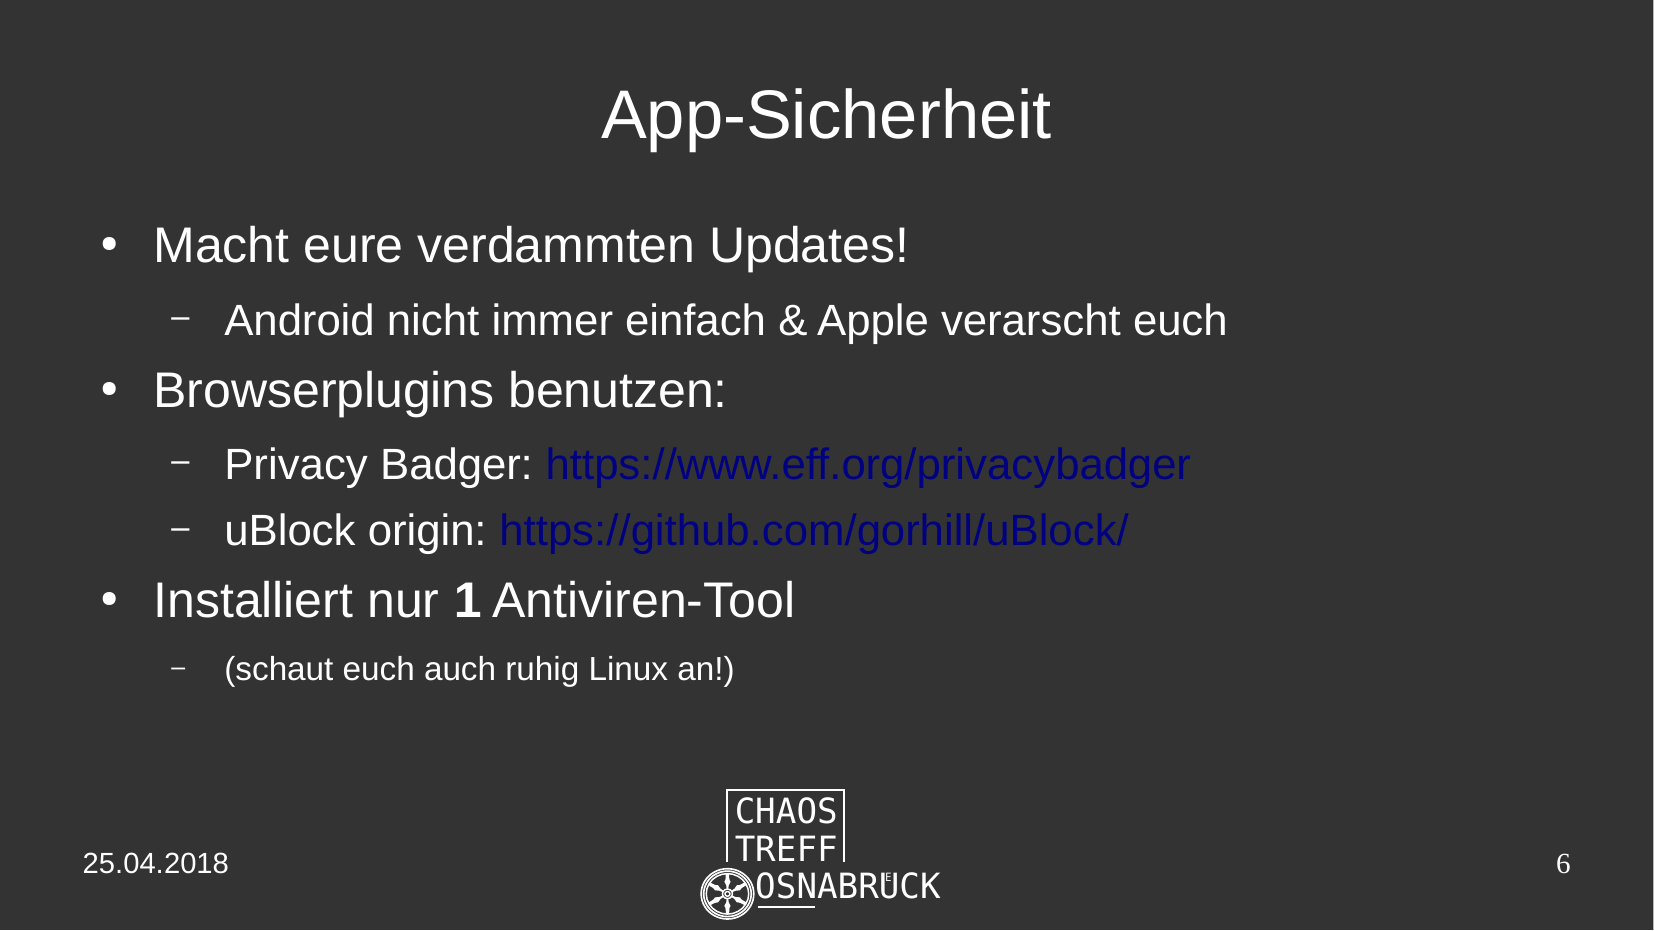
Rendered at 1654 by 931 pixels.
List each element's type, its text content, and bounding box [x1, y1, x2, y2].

list Macht eure verdammten Updates! Android nicht immer einfach & Apple verarscht euch Browserplugins benutzen: Privacy Badger: https://www.eff.org/privacybadger uBlock origin: https://github.com/gorhill/uBlock/ Installiert nur 1 Antiviren-Tool (schaut euch auch ruhig Linux an!) [82, 217, 1571, 758]
title App-Sicherheit [82, 37, 1571, 193]
